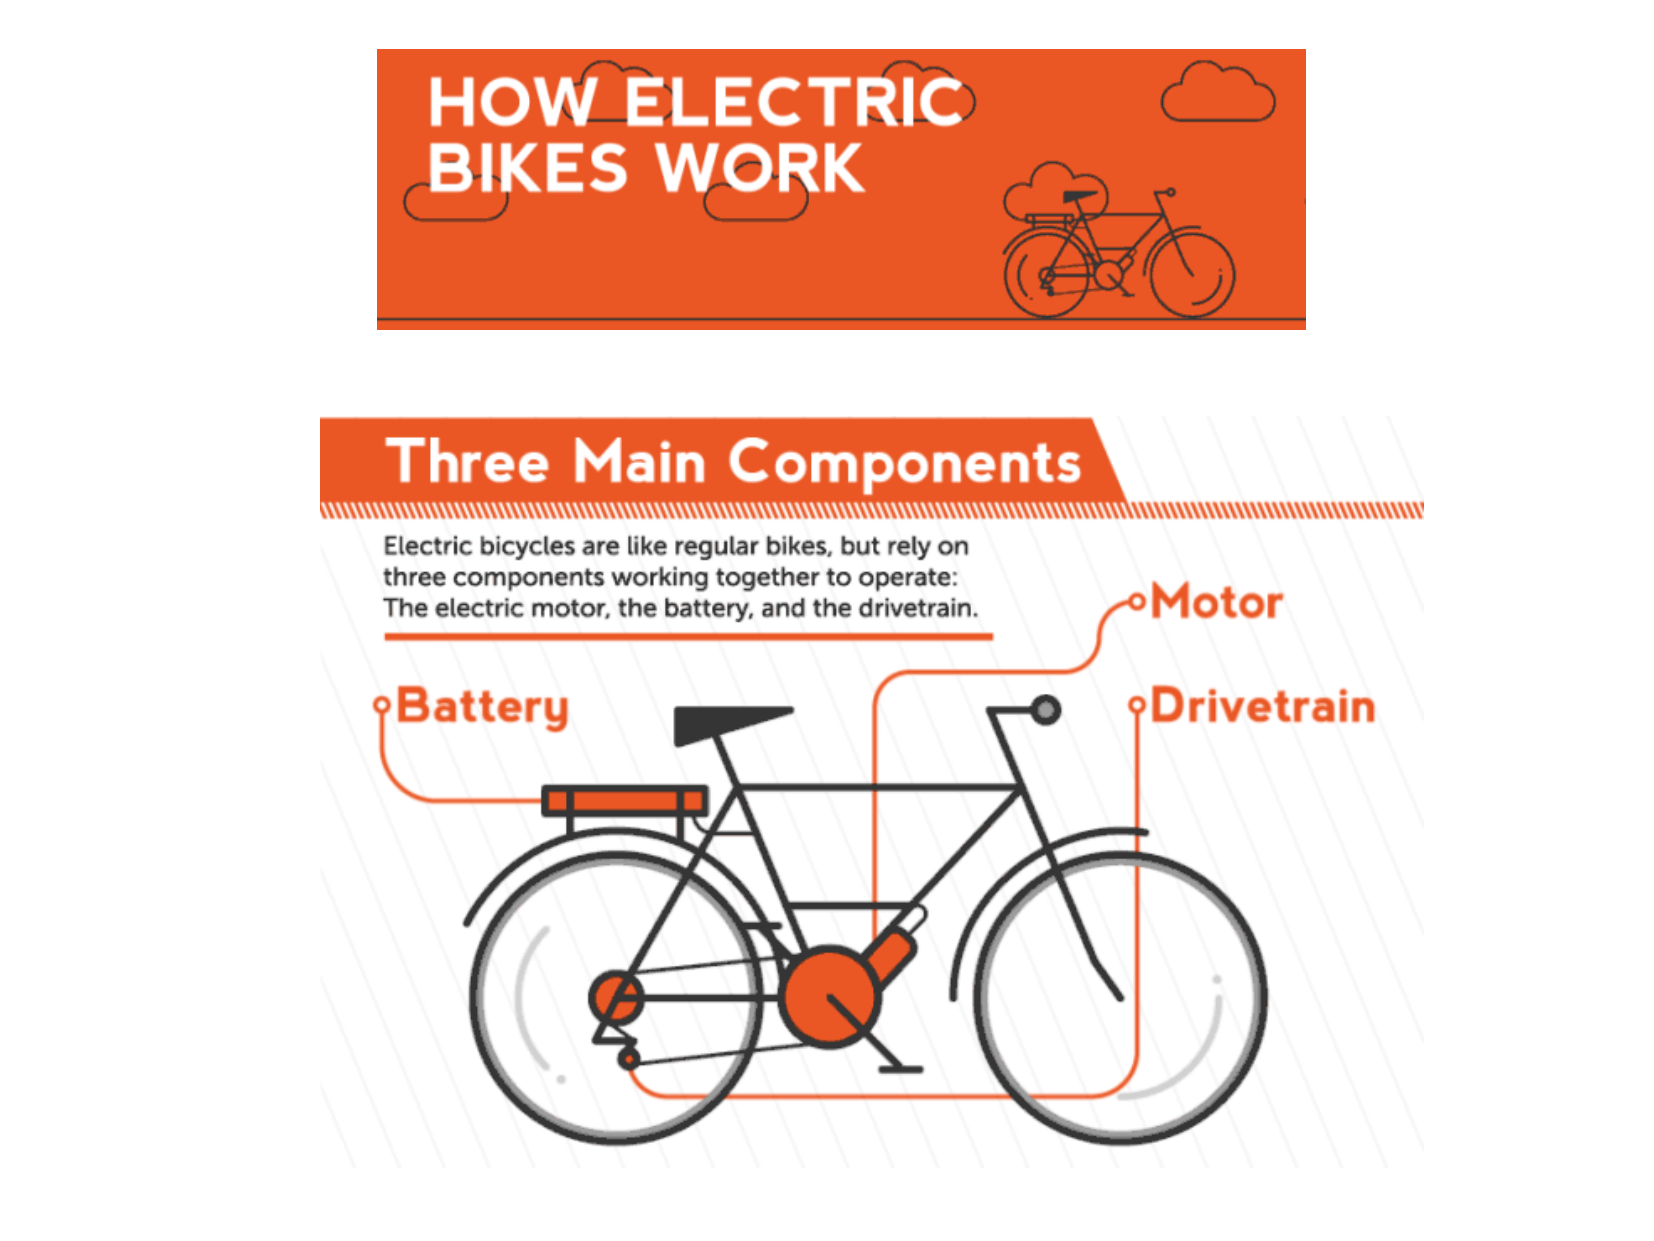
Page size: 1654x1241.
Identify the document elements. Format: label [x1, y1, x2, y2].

picture [377, 49, 1306, 331]
picture [320, 416, 1424, 1168]
